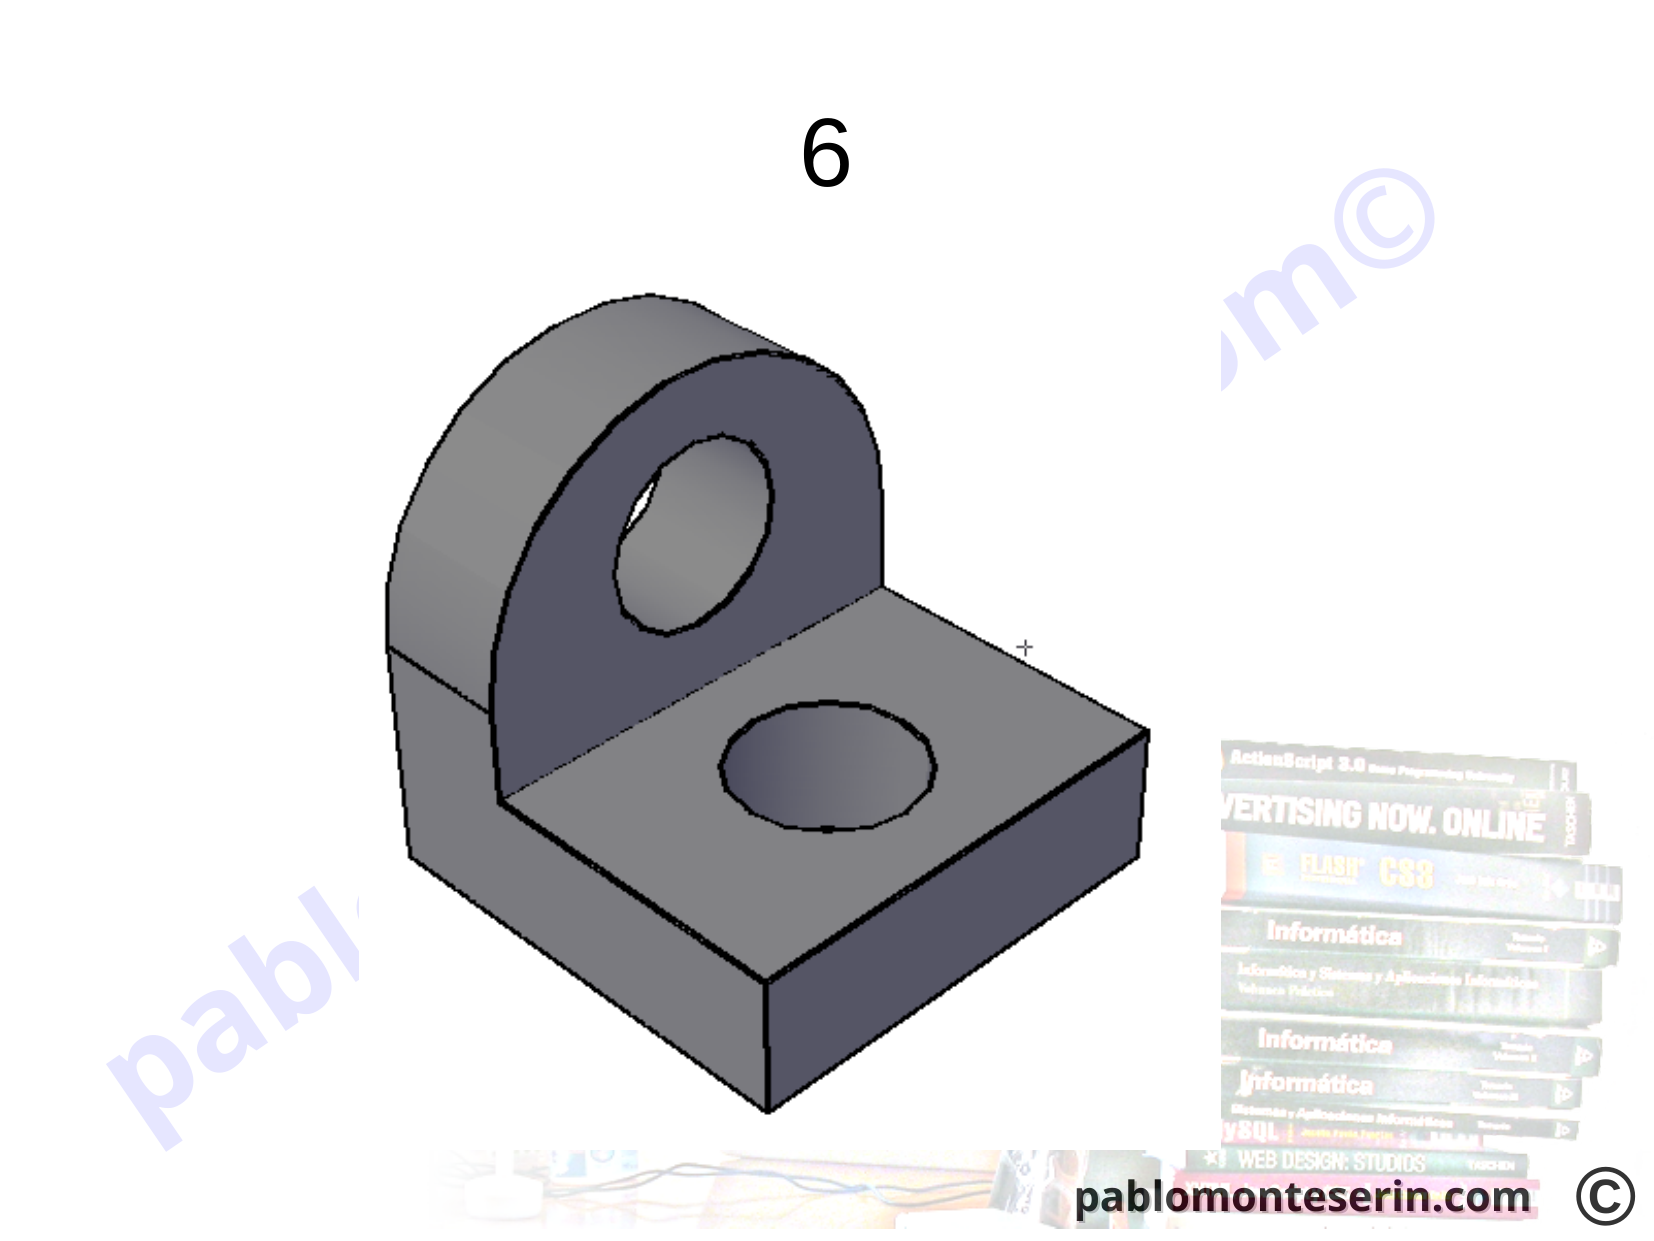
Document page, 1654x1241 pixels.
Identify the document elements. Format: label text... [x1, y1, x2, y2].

title 6 [82, 49, 1571, 257]
picture [359, 275, 1654, 1229]
